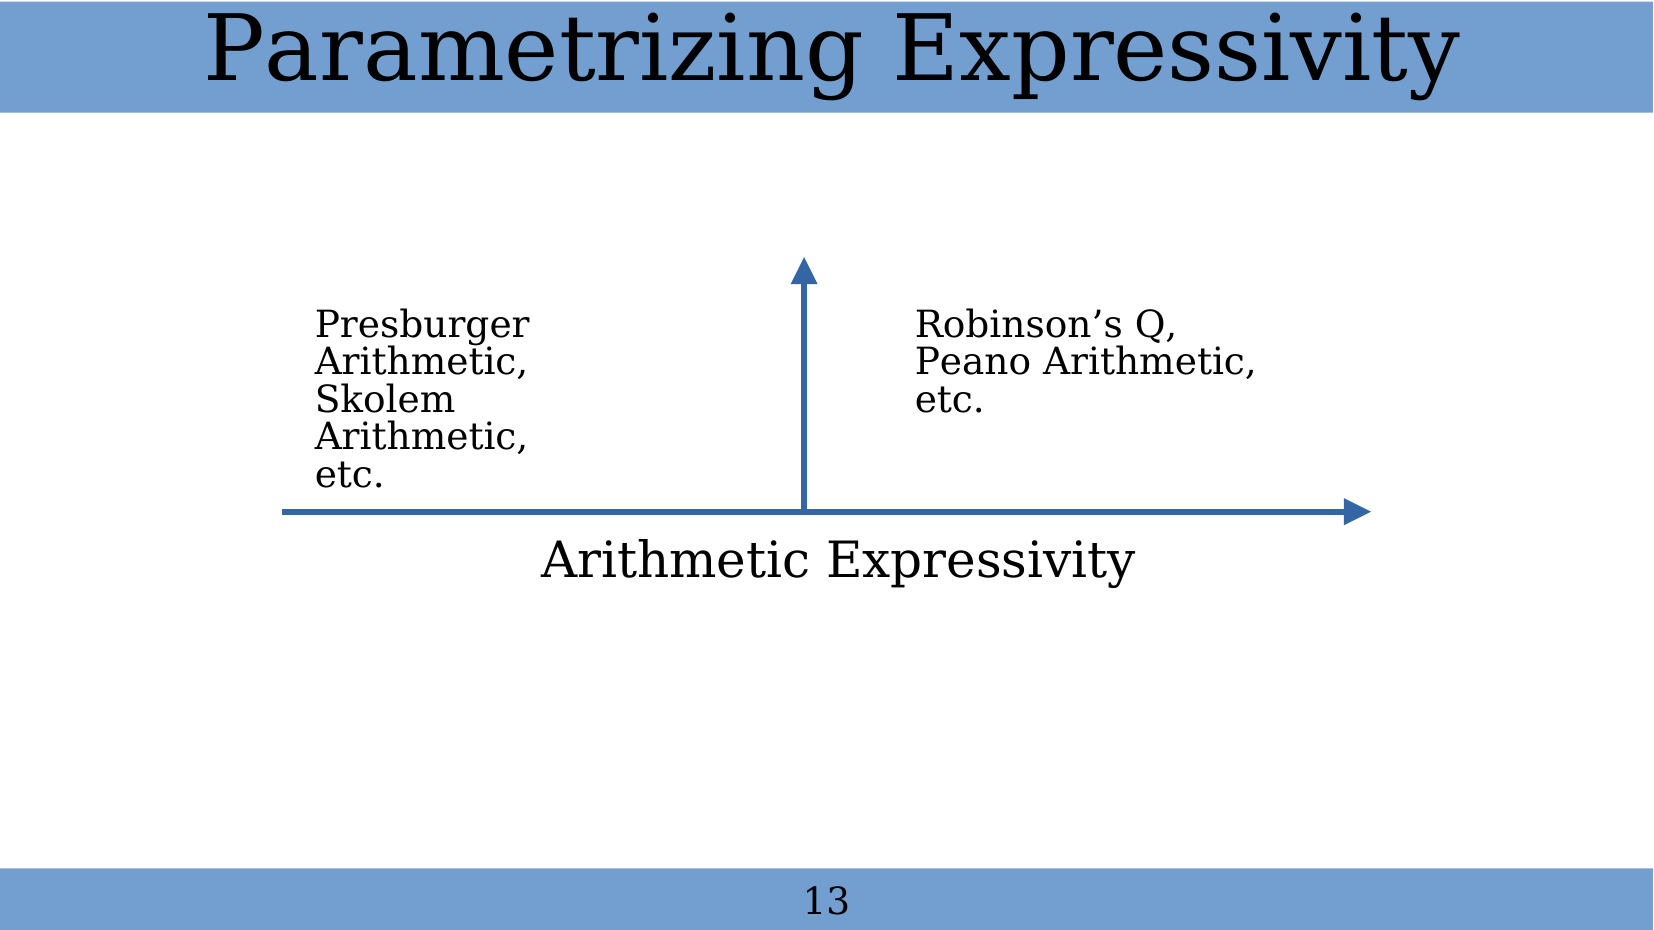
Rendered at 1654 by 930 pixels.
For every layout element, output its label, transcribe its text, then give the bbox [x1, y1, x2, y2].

text_box Parametrizing Expressivity [167, 0, 1498, 107]
text_box [0, 868, 1653, 930]
text_box 13 [770, 877, 883, 930]
text_box Presburger Arithmetic, Skolem Arithmetic, etc. [300, 300, 601, 503]
text_box Robinson’s Q, Peano Arithmetic, etc. [900, 300, 1276, 488]
text_box Arithmetic Expressivity [526, 530, 1163, 646]
title [0, 1, 1653, 113]
